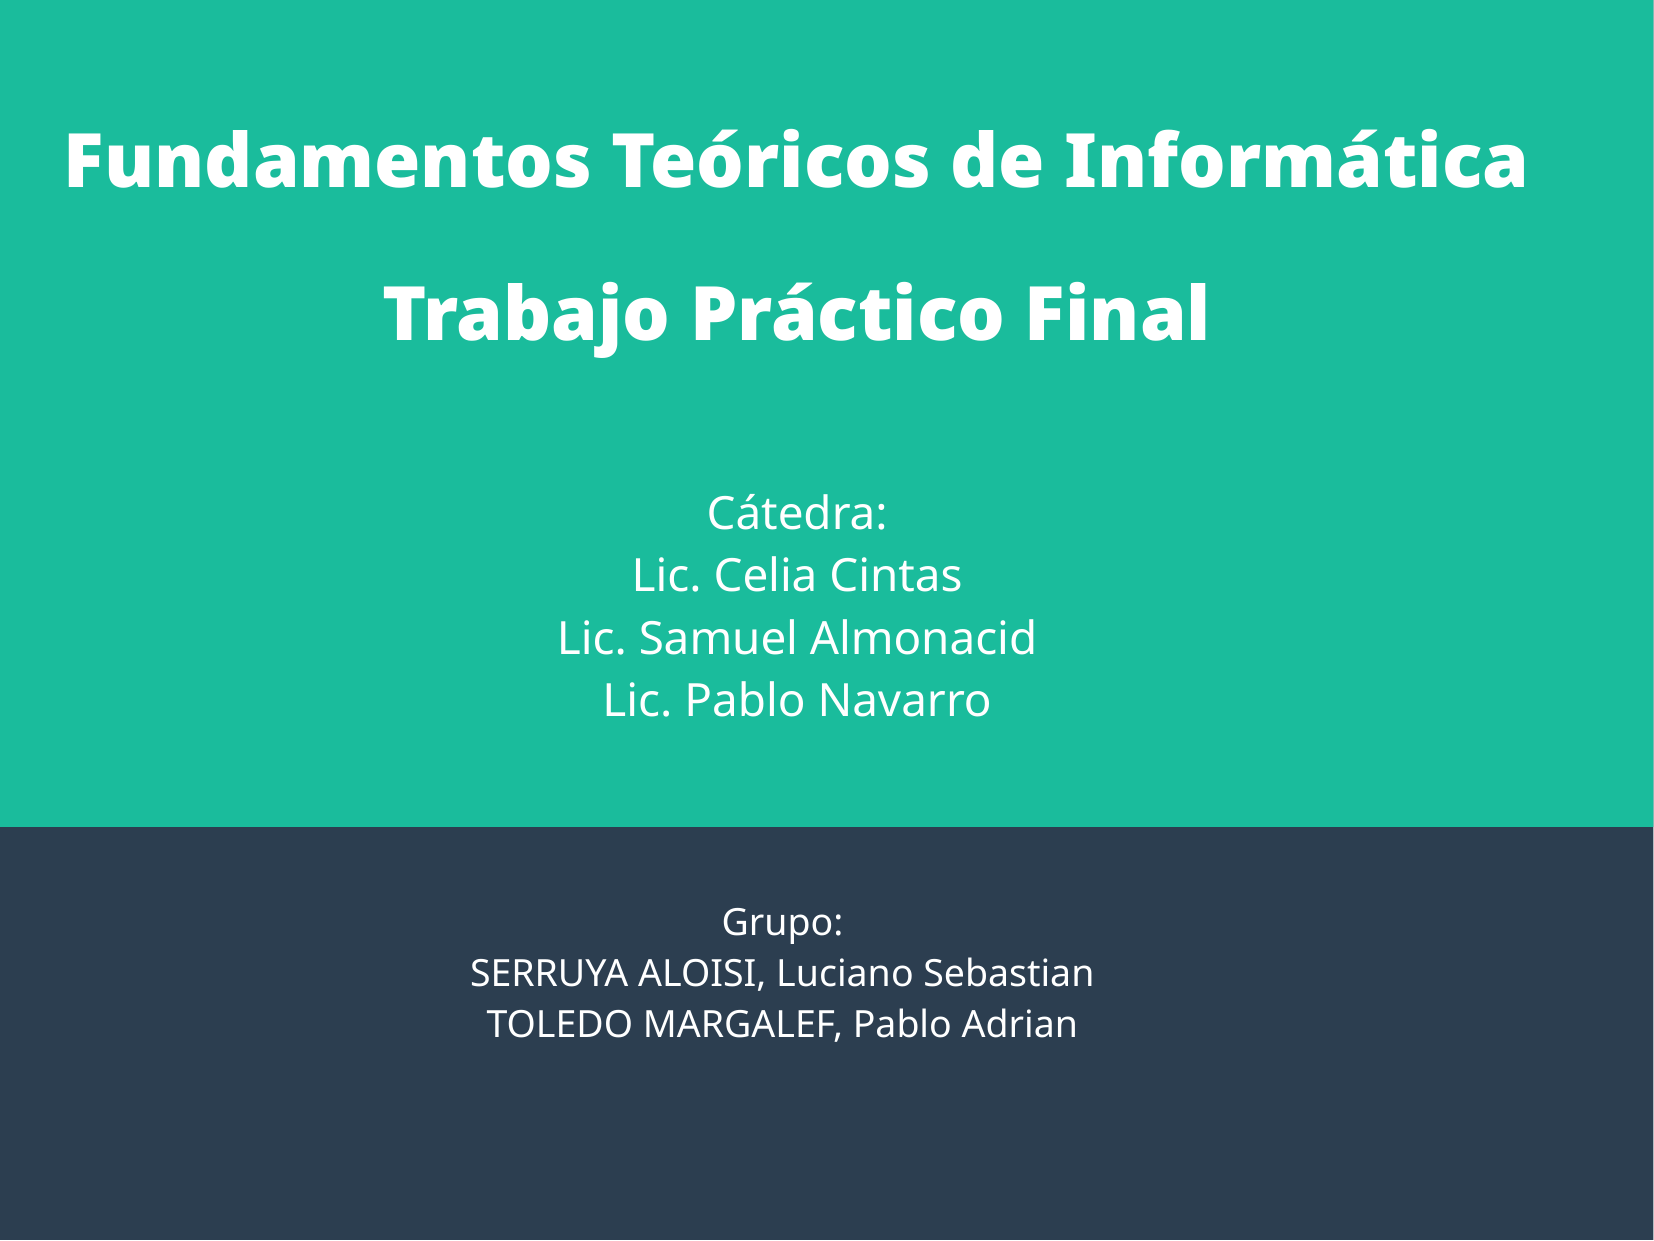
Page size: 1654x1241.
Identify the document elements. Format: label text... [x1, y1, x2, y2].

title Fundamentos Teóricos de Informática Trabajo Práctico Final [29, 34, 1565, 384]
text_box Grupo: SERRUYA ALOISI, Luciano Sebastian TOLEDO MARGALEF, Pablo Adrian [324, 888, 1241, 1034]
subtitle Cátedra: Lic. Celia Cintas Lic. Samuel Almonacid Lic. Pablo Navarro [29, 442, 1565, 768]
